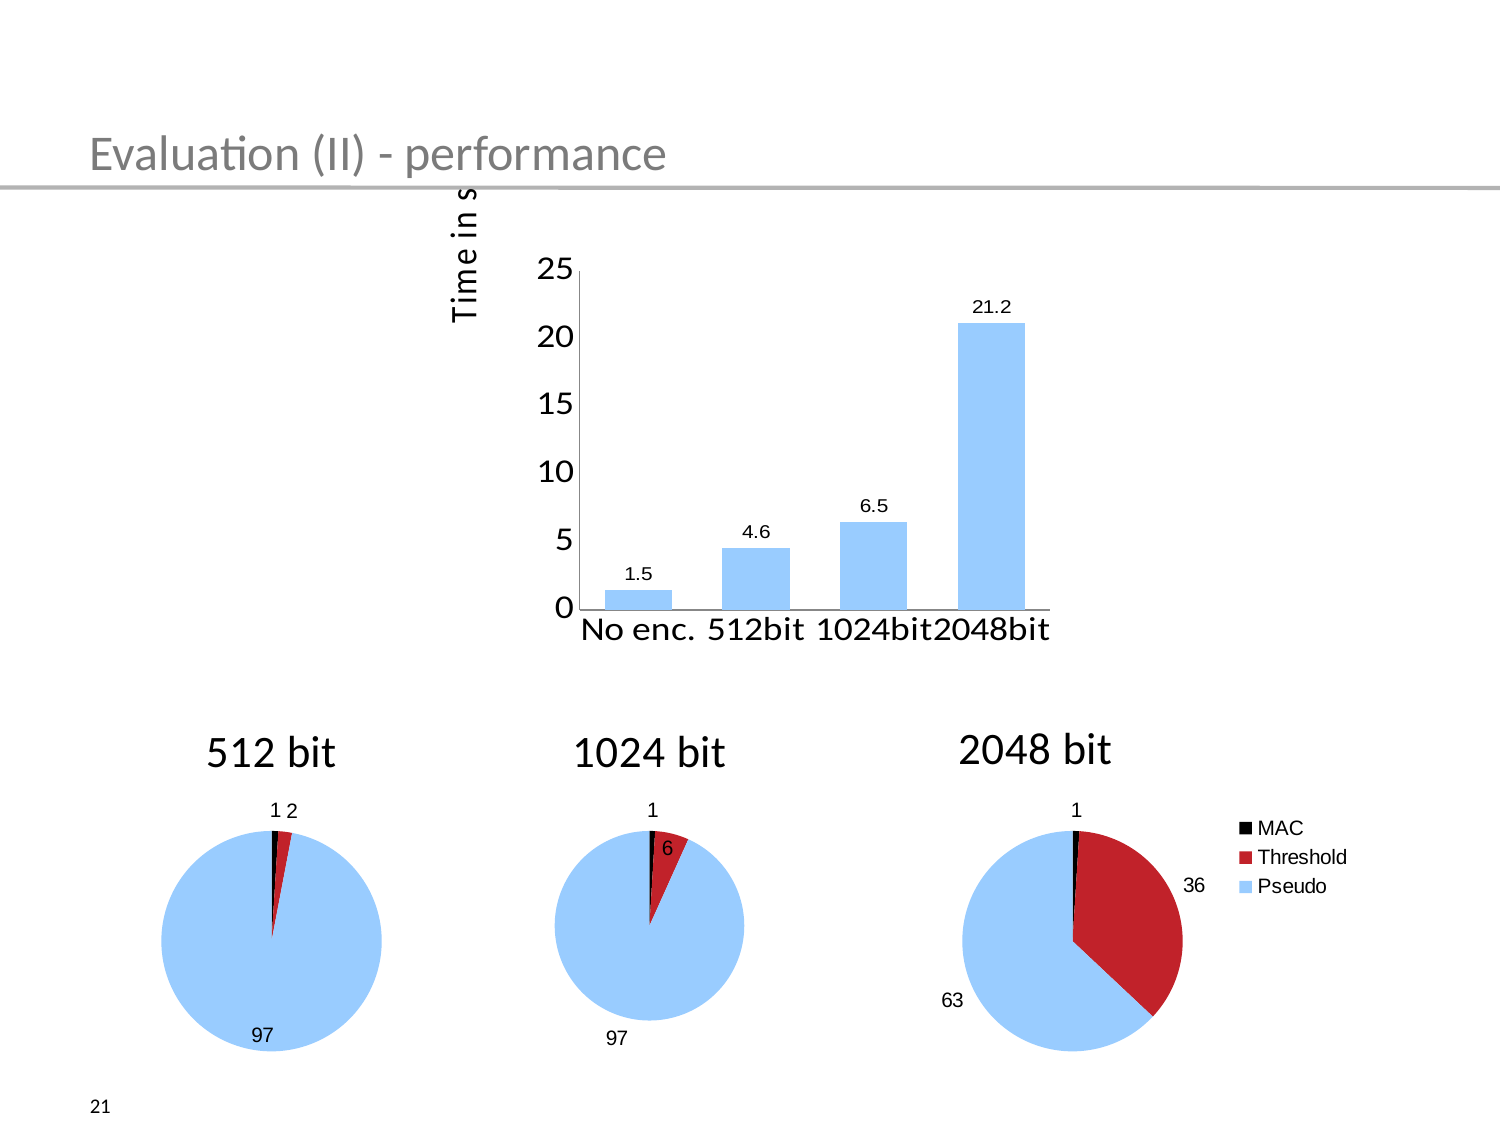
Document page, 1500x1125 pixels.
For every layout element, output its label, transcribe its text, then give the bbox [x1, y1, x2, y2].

chart [53, 704, 1447, 1059]
text_box Evaluation (II) - performance [75, 19, 1463, 188]
chart [436, 196, 1063, 657]
